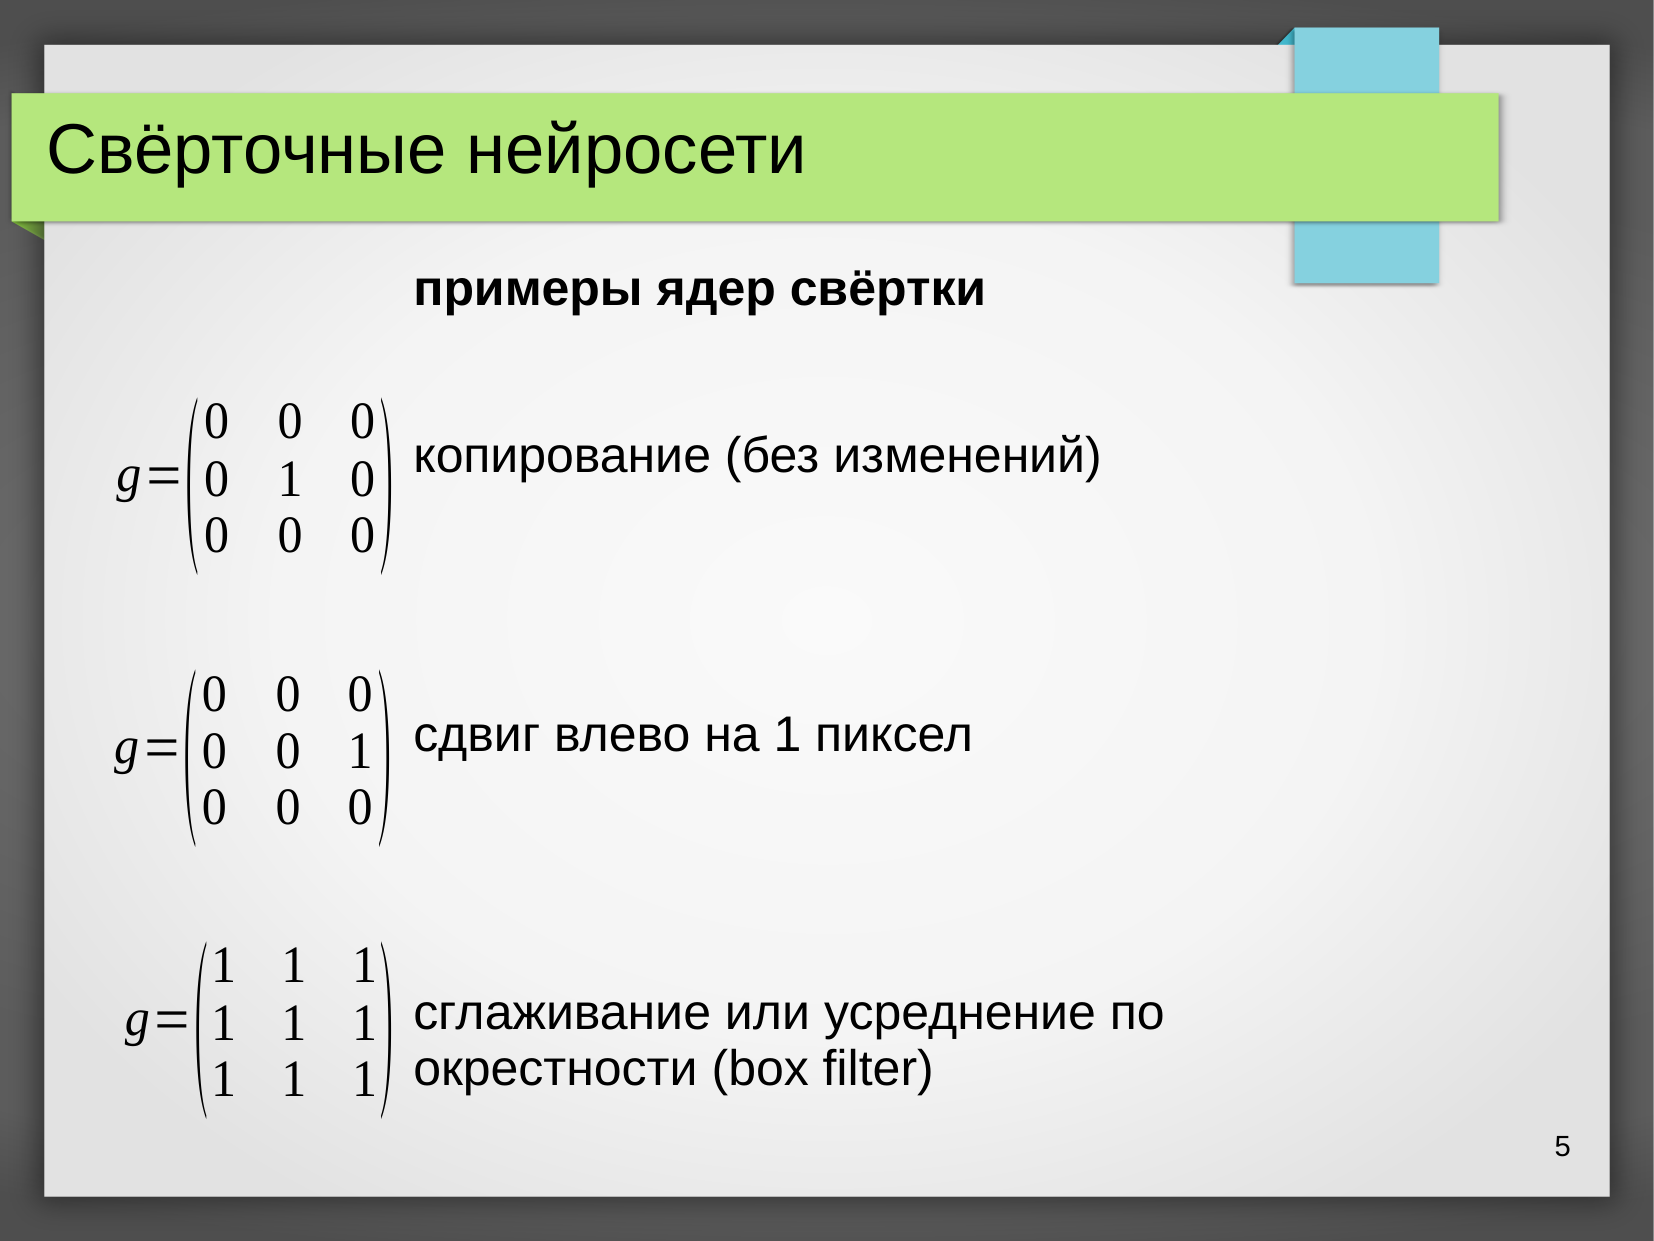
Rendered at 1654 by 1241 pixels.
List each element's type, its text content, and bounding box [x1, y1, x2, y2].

chart [116, 938, 402, 1123]
chart [106, 666, 400, 851]
picture [0, 0, 1654, 1241]
title Свёрточные нейросети [46, 109, 1499, 190]
subtitle примеры ядер свёртки копирование (без изменений) сдвиг влево на 1 пиксел сглаживание или усреднение по окрестности (box ﬁlter) [413, 259, 1359, 1097]
chart [108, 394, 402, 579]
